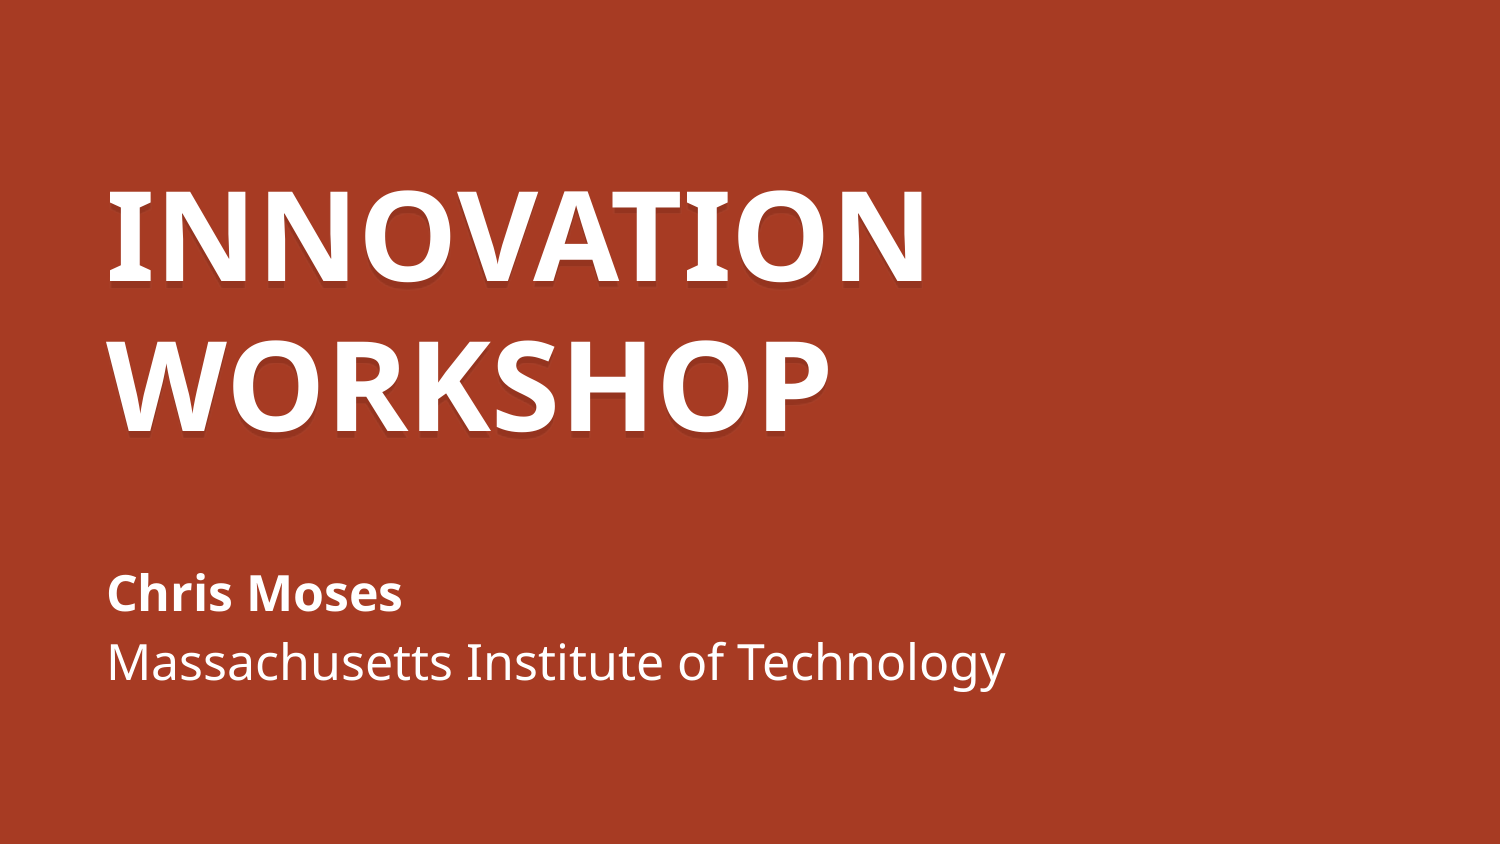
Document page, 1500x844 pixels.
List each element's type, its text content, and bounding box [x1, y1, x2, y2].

text_box Chris Moses Massachusetts Institute of Technology [91, 576, 1168, 668]
text_box INNOVATION WORKSHOP [91, 167, 1429, 446]
